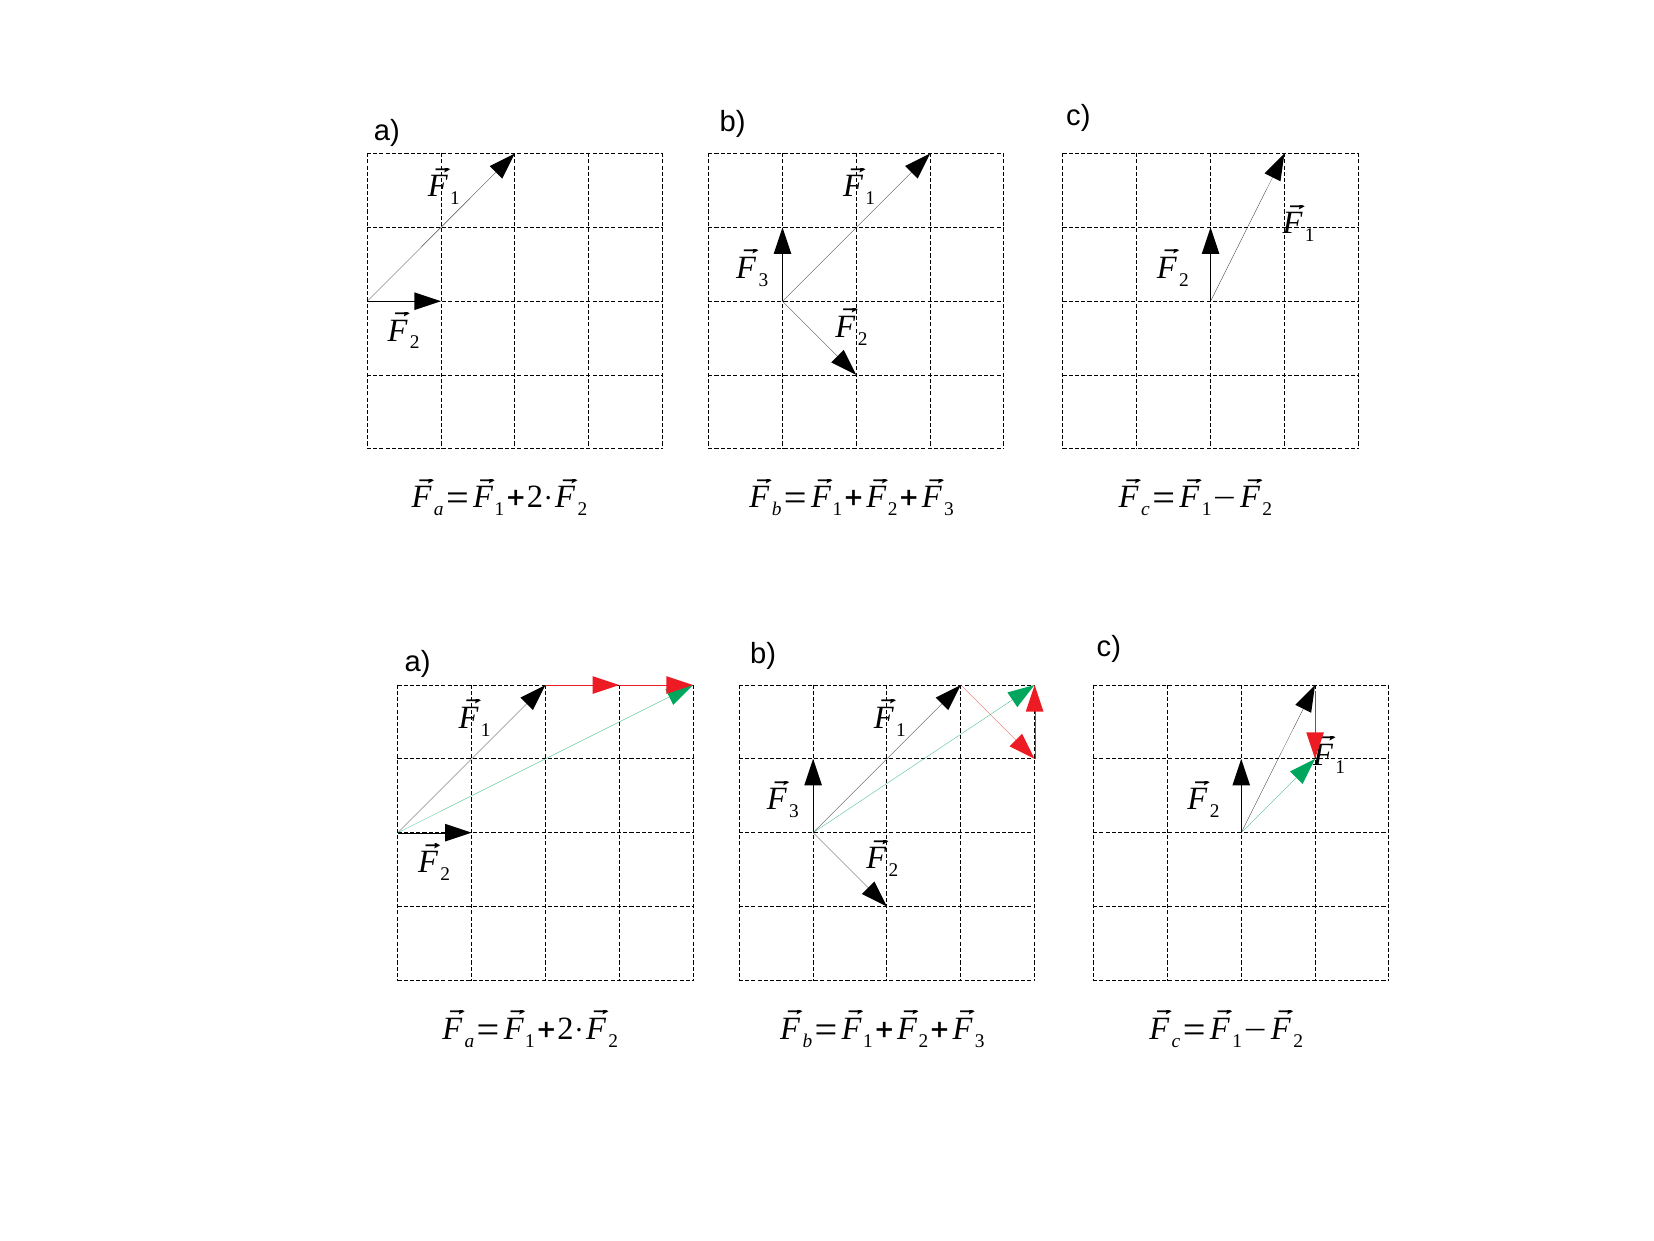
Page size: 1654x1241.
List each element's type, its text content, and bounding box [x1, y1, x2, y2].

chart [1113, 479, 1276, 520]
chart [406, 479, 591, 520]
text_box c) [1051, 91, 1120, 189]
chart [382, 312, 423, 353]
text_box a) [389, 637, 454, 697]
chart [1143, 1010, 1307, 1052]
chart [412, 843, 454, 885]
chart [837, 168, 879, 209]
text_box b) [704, 97, 768, 178]
chart [744, 479, 958, 520]
chart [1182, 781, 1224, 822]
chart [436, 1010, 622, 1052]
chart [830, 308, 872, 350]
chart [774, 1010, 988, 1052]
chart [868, 699, 910, 741]
chart [422, 168, 464, 209]
chart [1307, 736, 1349, 778]
chart [1277, 205, 1318, 246]
text_box c) [1081, 622, 1150, 721]
chart [453, 699, 494, 741]
chart [1307, 738, 1314, 762]
text_box a) [359, 106, 423, 166]
chart [860, 840, 902, 881]
chart [730, 249, 772, 290]
text_box b) [735, 629, 799, 709]
chart [761, 781, 803, 822]
chart [1151, 249, 1193, 290]
